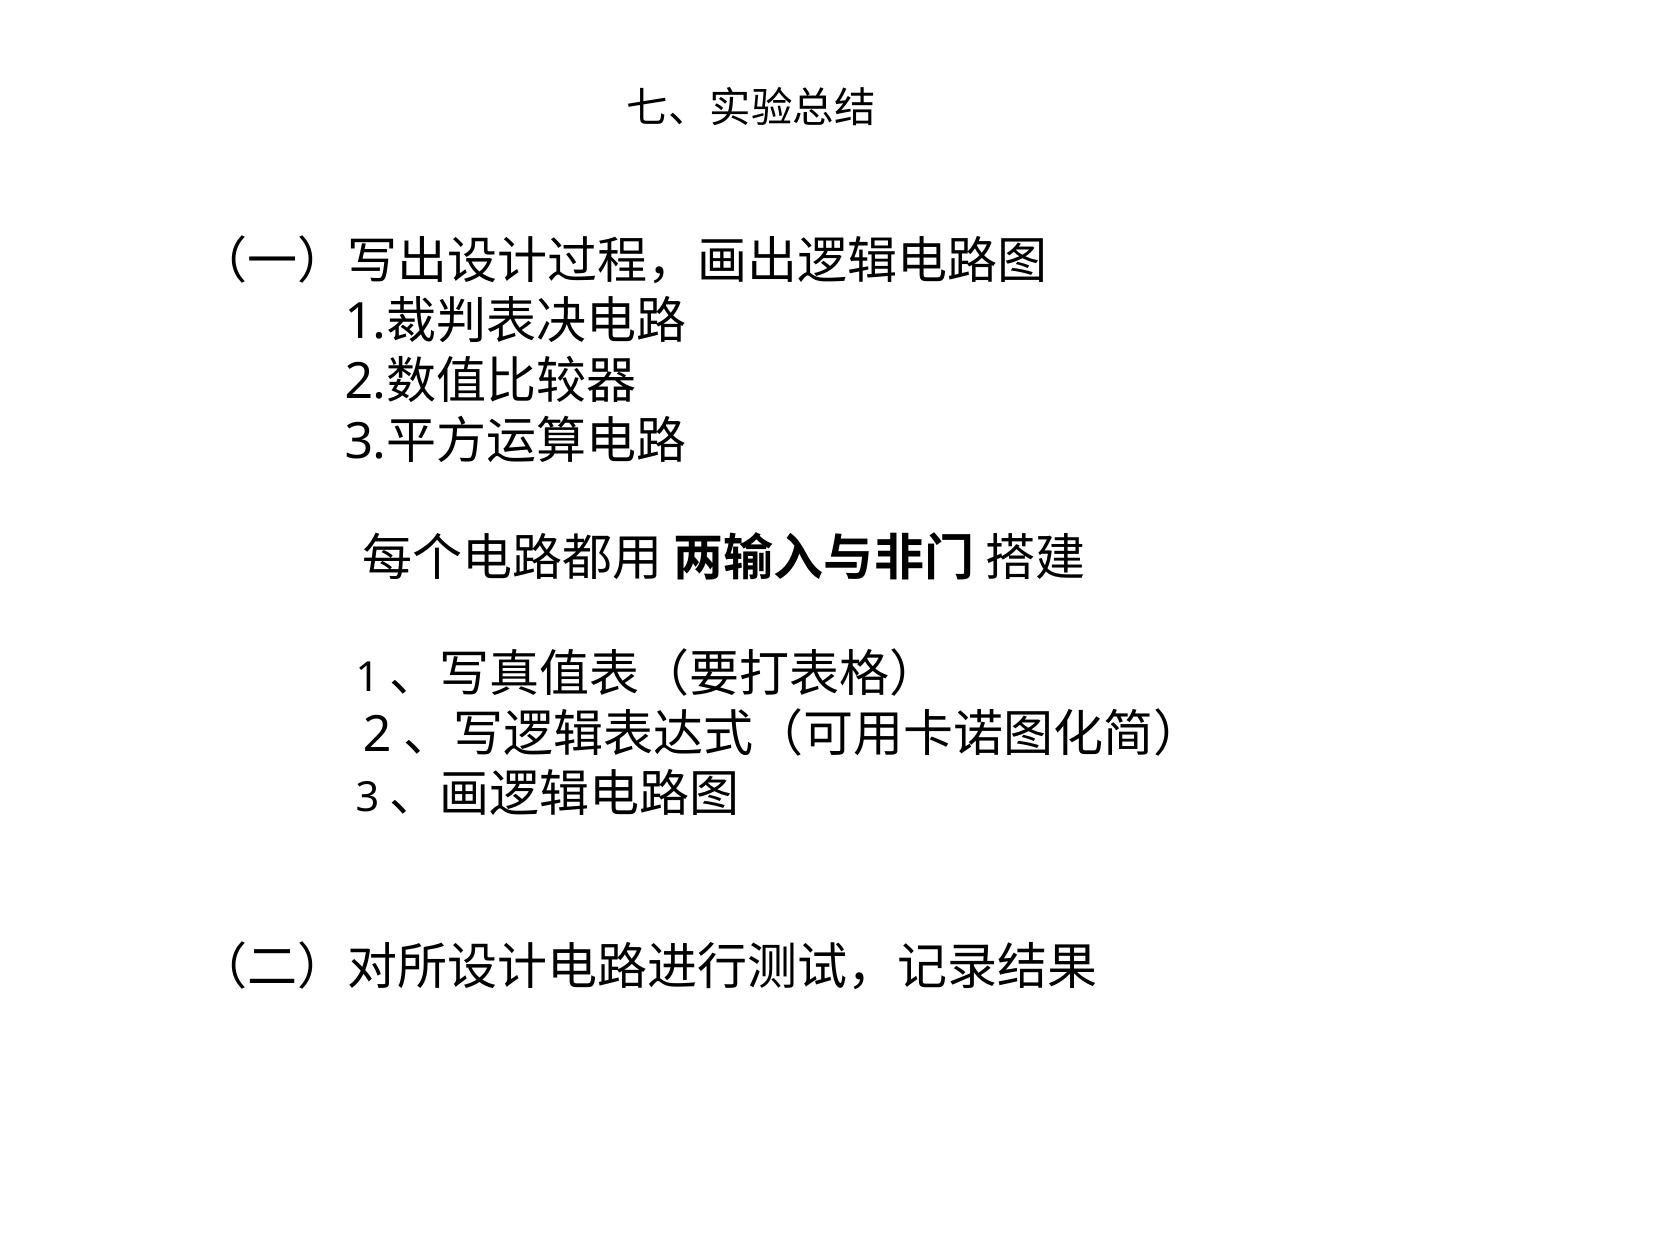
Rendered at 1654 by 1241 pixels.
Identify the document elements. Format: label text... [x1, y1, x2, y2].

text_box 七、实验总结 [611, 73, 990, 157]
text_box （一）写出设计过程，画出逻辑电路图 裁判表决电路 数值比较器 平方运算电路 每个电路都用 两输入与非门 搭建 1、写真值表（要打表格） 2、写逻辑表达式（可用卡诺图化简） 3、画逻辑电路图 （二）对所设计电路进行测试，记录结果 [182, 221, 1394, 1125]
